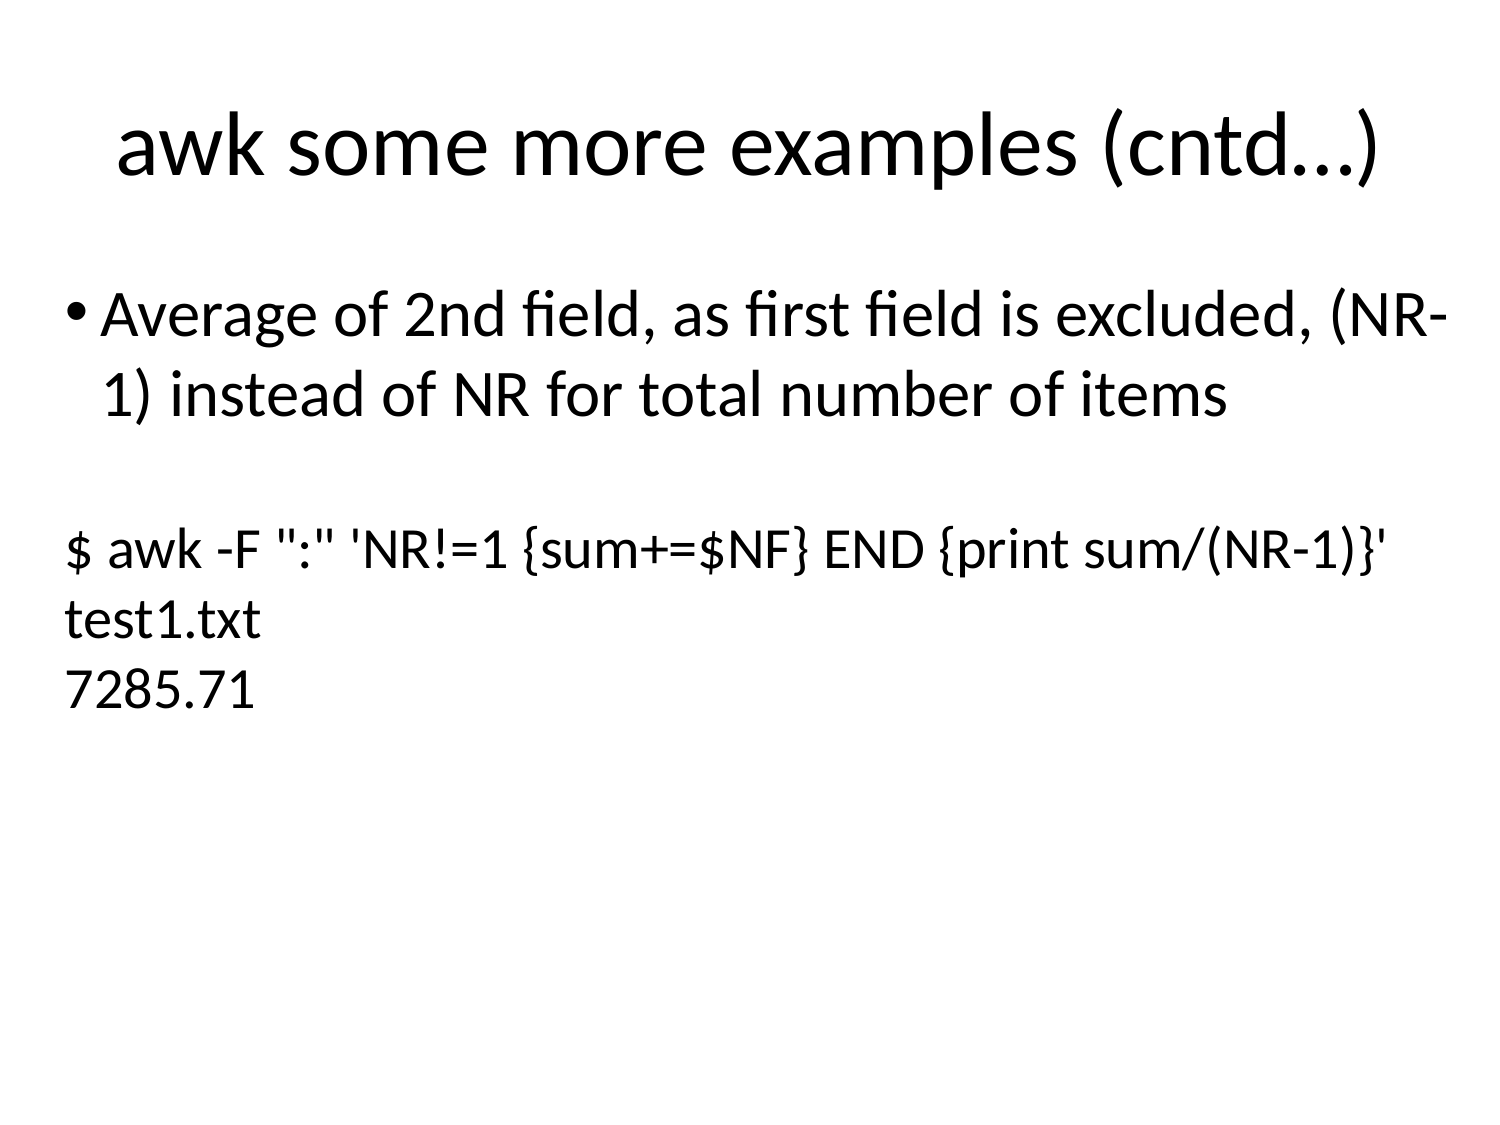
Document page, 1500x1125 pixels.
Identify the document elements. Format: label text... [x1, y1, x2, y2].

text_box Average of 2nd field, as first field is excluded, (NR-1) instead of NR for total number of items $ awk -F ":" 'NR!=1 {sum+=$NF} END {print sum/(NR-1)}' test1.txt 7285.71 [50, 262, 1475, 1005]
text_box awk some more examples (cntd…) [75, 45, 1425, 233]
